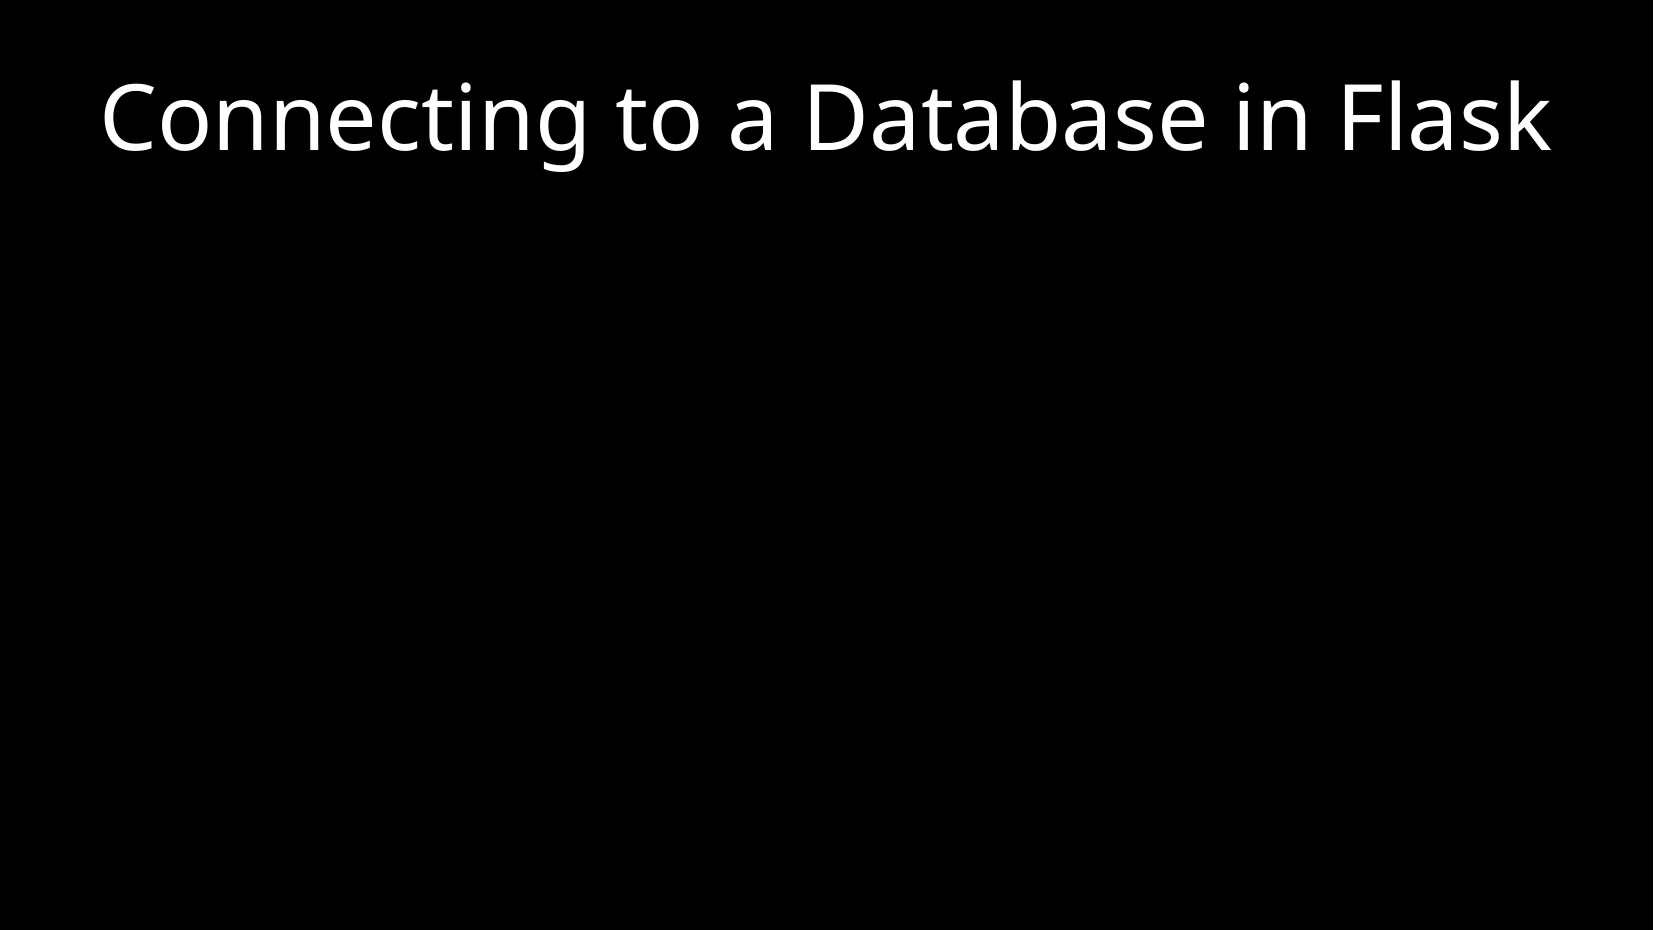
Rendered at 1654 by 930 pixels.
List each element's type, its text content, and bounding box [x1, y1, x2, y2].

title Connecting to a Database in Flask [82, 22, 1571, 207]
